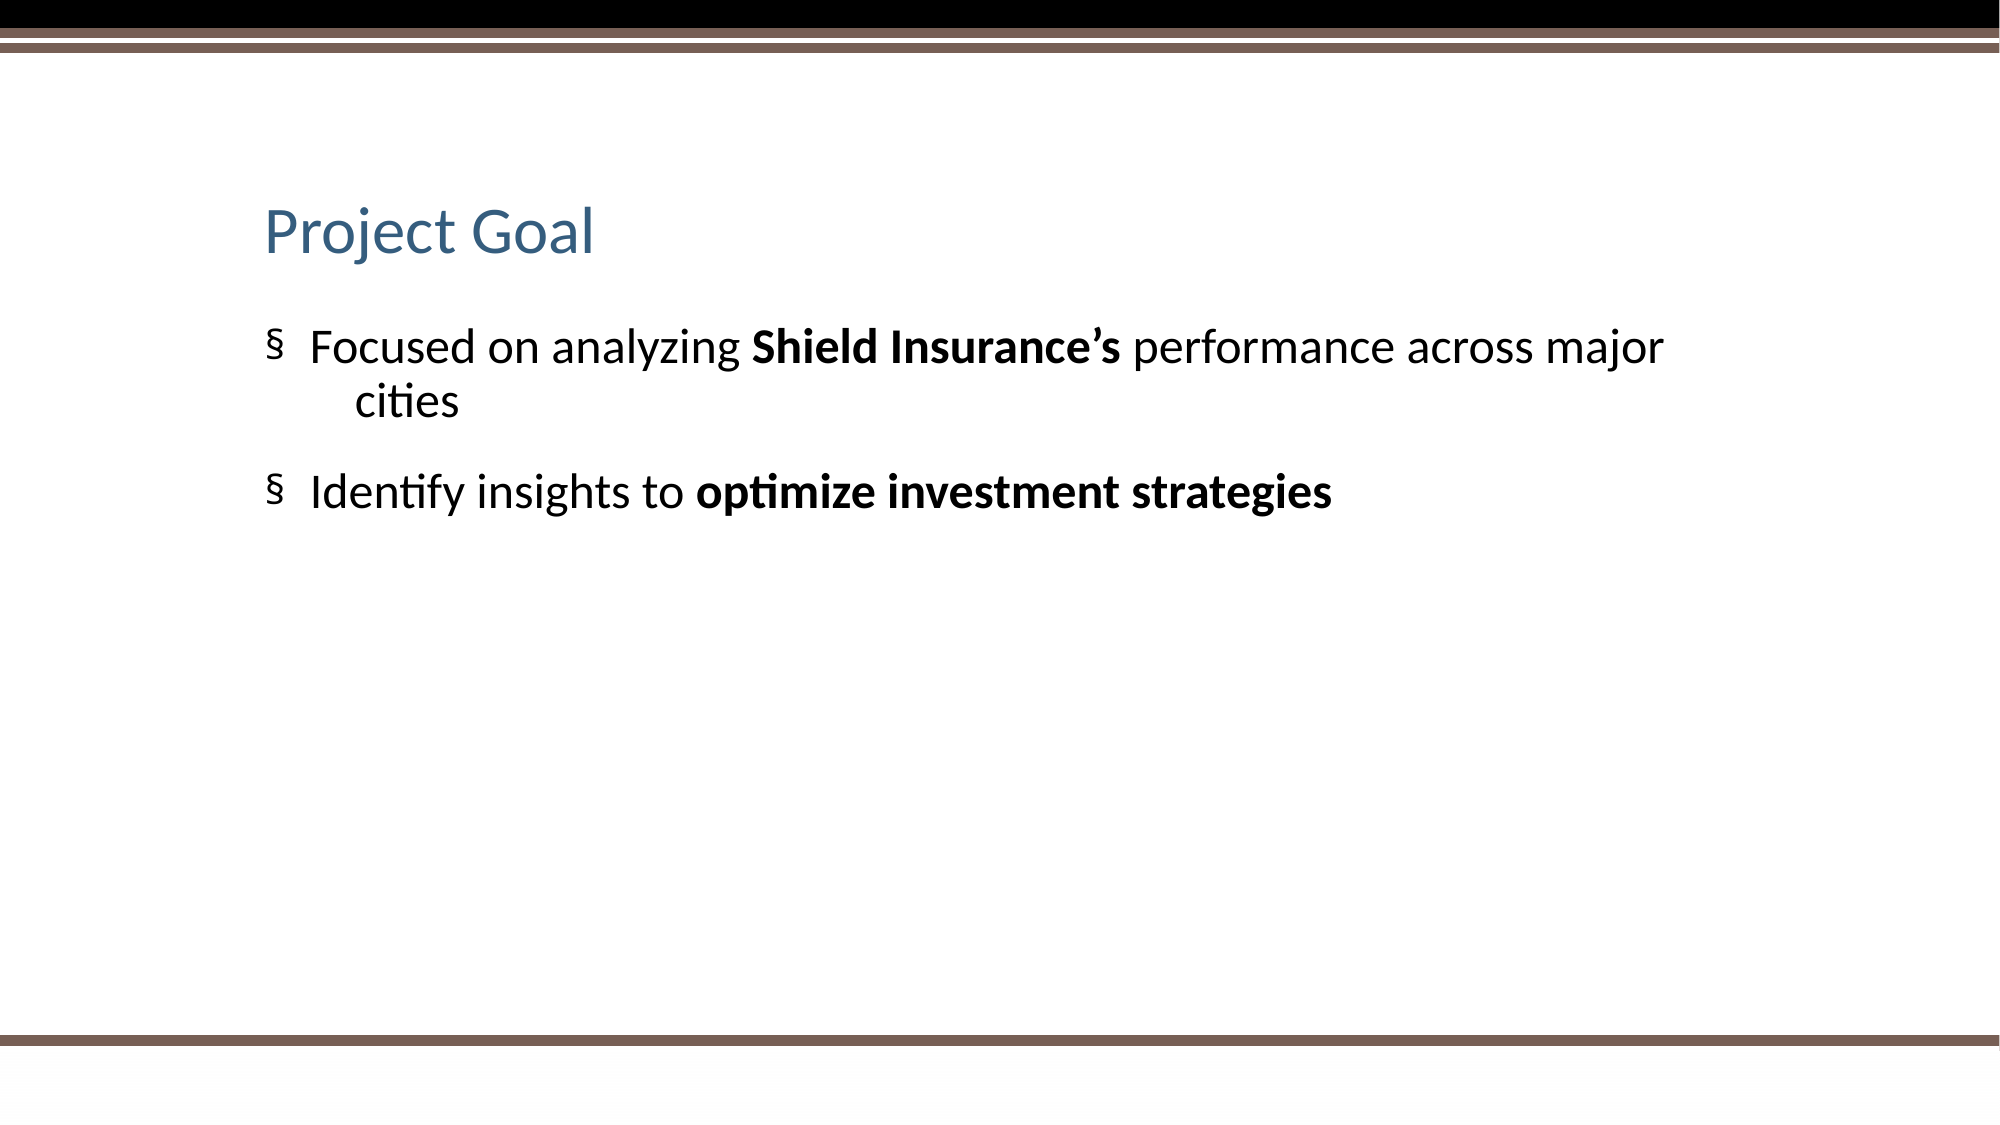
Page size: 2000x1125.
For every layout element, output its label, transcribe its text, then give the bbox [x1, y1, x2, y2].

title Project Goal [249, 99, 1750, 275]
list Focused on analyzing Shield Insurance’s performance across major cities Identify insights to optimize investment strategies [249, 312, 1750, 920]
